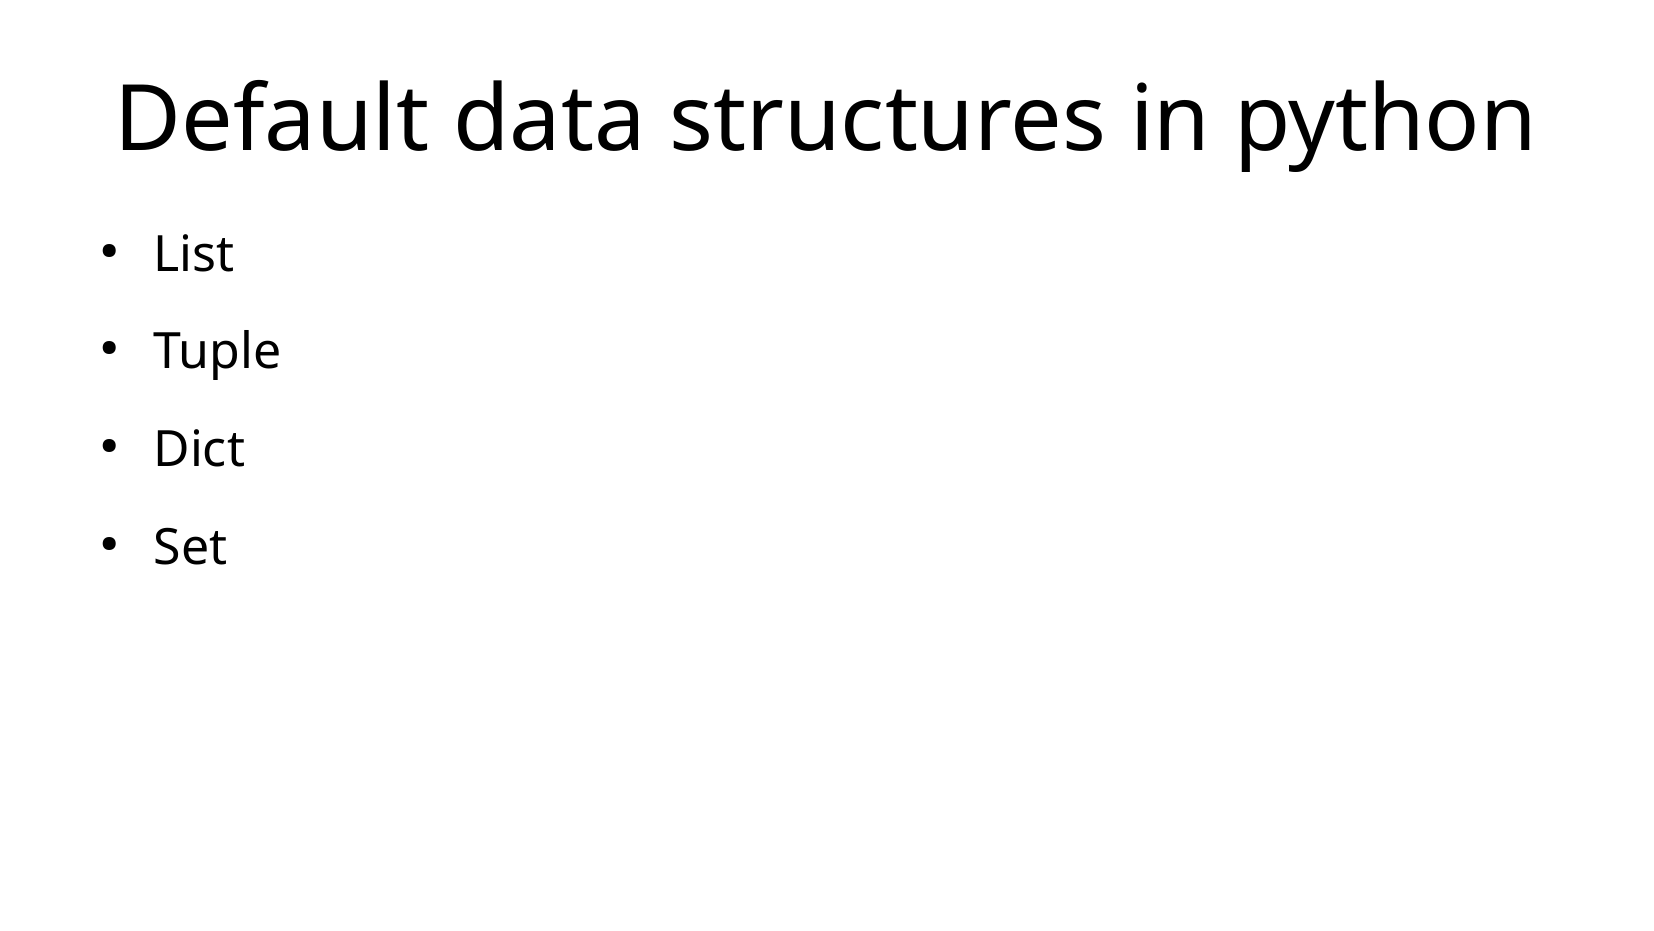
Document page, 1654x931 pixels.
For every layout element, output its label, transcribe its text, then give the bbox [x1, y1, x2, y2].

title Default data structures in python [82, 37, 1571, 193]
list List Tuple Dict Set [82, 217, 1571, 758]
